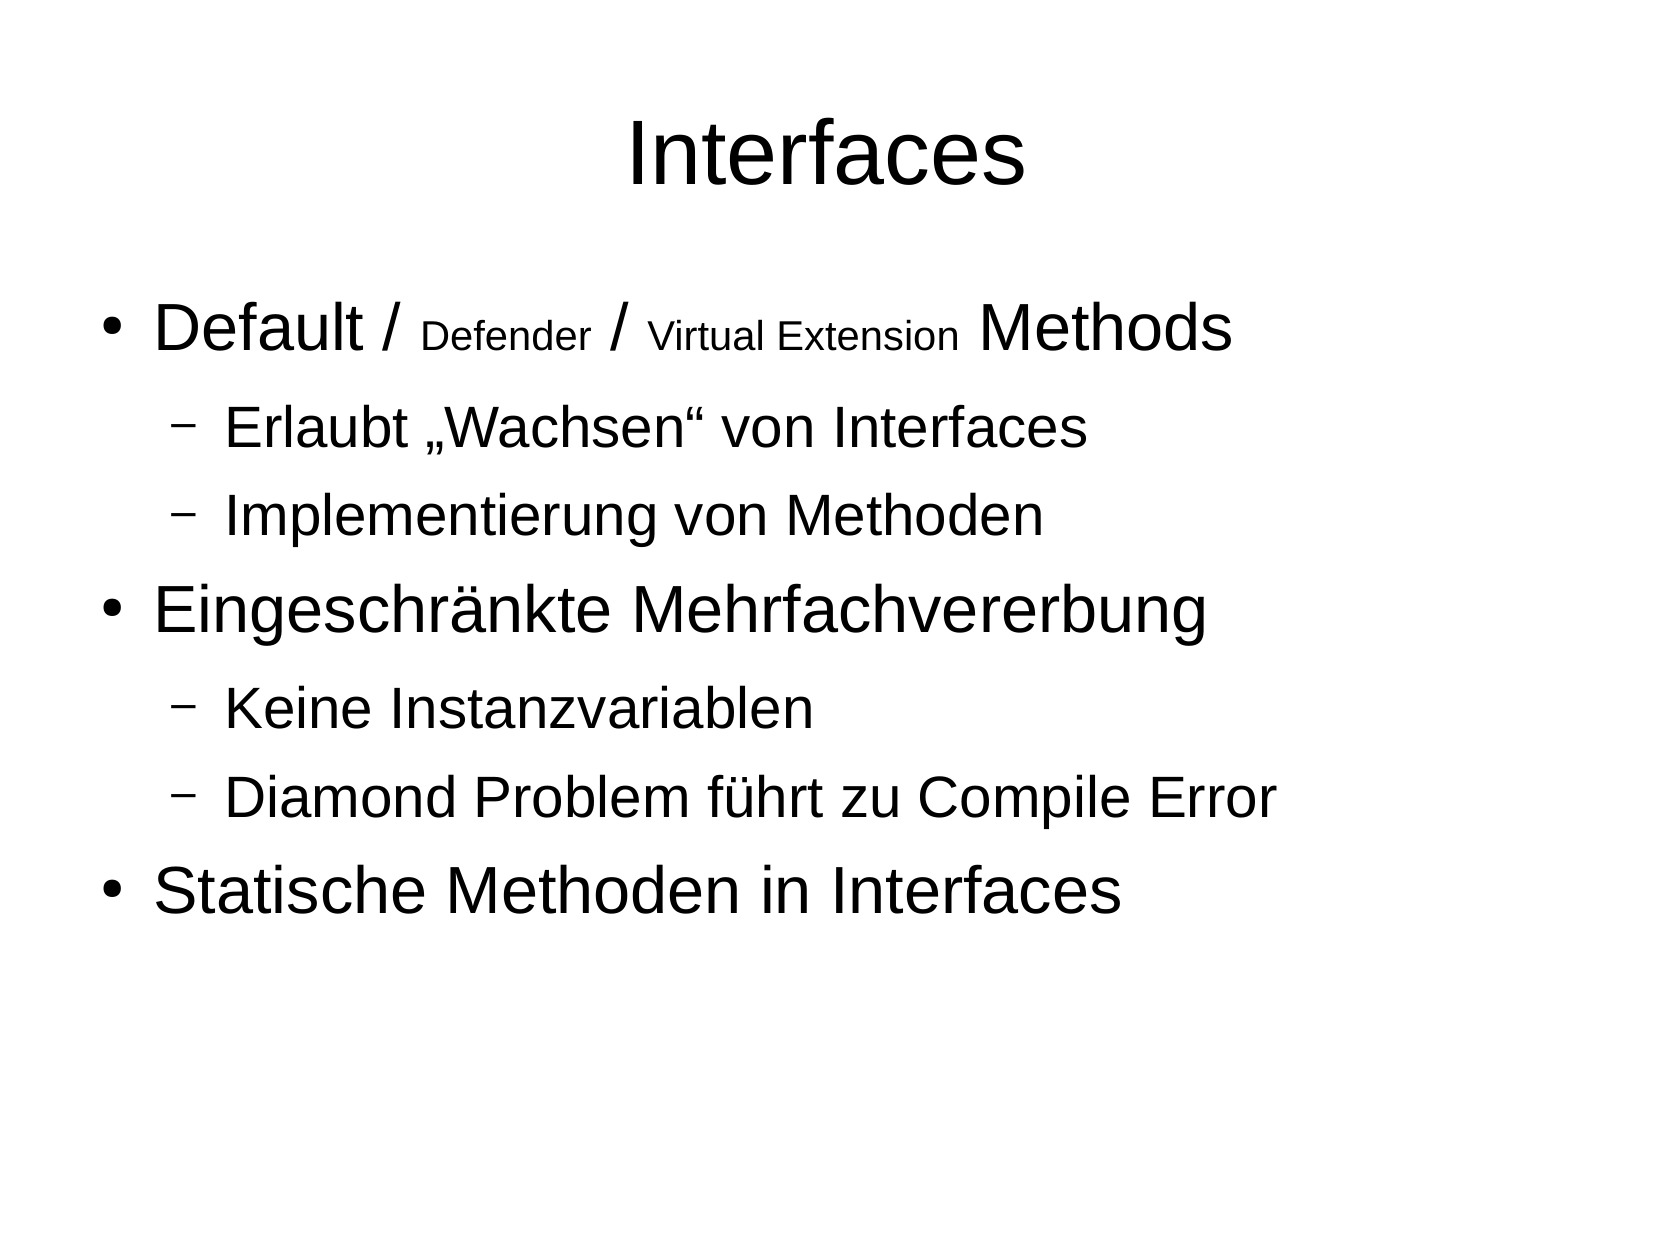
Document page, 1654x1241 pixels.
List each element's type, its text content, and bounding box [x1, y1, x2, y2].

title Interfaces [82, 49, 1571, 257]
list Default / Defender / Virtual Extension Methods Erlaubt „Wachsen“ von Interfaces Implementierung von Methoden Eingeschränkte Mehrfachvererbung Keine Instanzvariablen Diamond Problem führt zu Compile Error Statische Methoden in Interfaces [82, 290, 1538, 1010]
